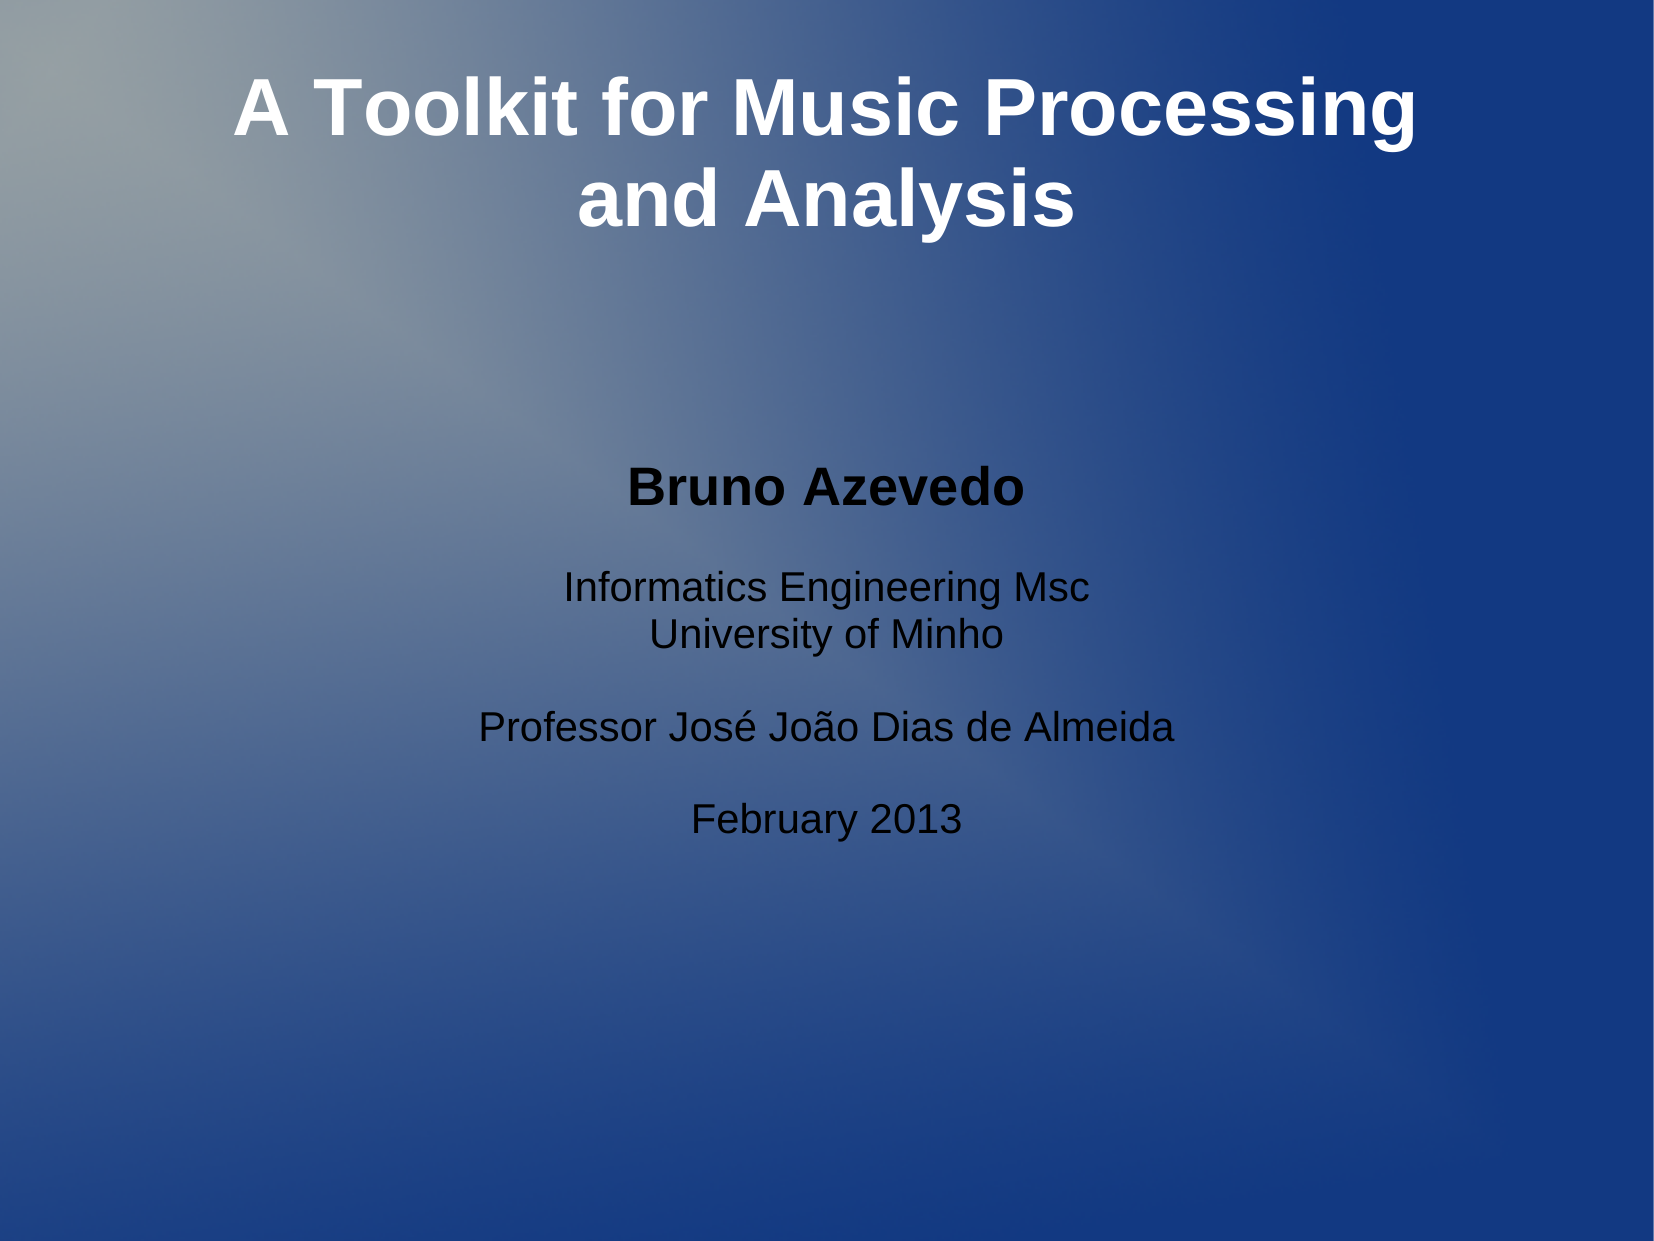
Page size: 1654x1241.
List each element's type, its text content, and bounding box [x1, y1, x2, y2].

picture [0, 0, 1654, 1241]
title A Toolkit for Music Processing and Analysis [82, 49, 1571, 257]
subtitle Bruno Azevedo Informatics Engineering Msc University of Minho Professor José João Dias de Almeida February 2013 [82, 290, 1571, 1010]
